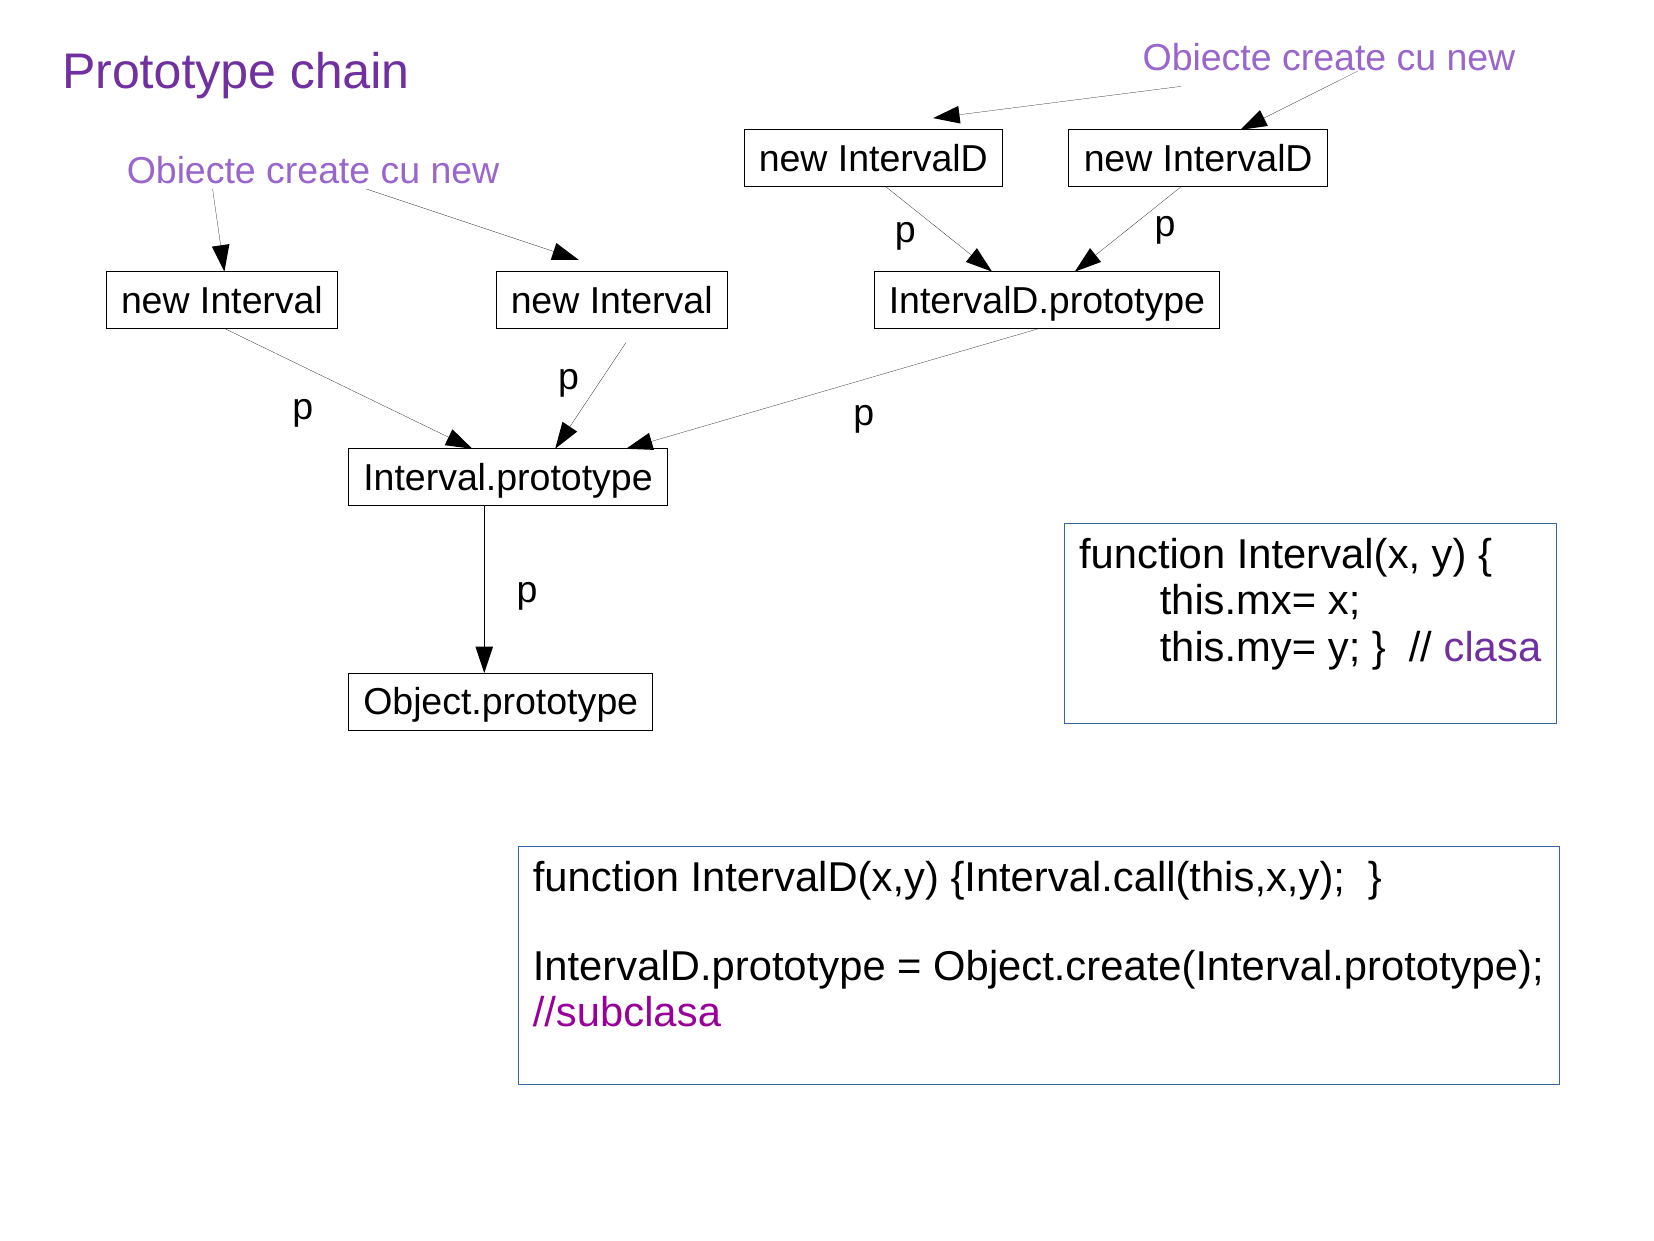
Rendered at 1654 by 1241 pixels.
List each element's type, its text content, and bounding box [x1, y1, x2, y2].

text_box p [1139, 194, 1191, 252]
text_box IntervalD.prototype [874, 271, 1220, 329]
text_box function IntervalD(x,y) {Interval.call(this,x,y); } IntervalD.prototype = Object.create(Interval.prototype); //subclasa [518, 846, 1560, 1085]
text_box p [879, 200, 931, 258]
text_box new IntervalD [744, 129, 1003, 187]
text_box new Interval [106, 271, 338, 329]
text_box Object.prototype [348, 673, 653, 731]
text_box p [838, 383, 890, 441]
text_box Interval.prototype [348, 448, 668, 506]
text_box Obiecte create cu new [1127, 29, 1531, 87]
text_box new Interval [496, 271, 728, 329]
text_box function Interval(x, y) { this.mx= x; this.my= y; } // clasa [1064, 523, 1557, 724]
text_box Prototype chain [47, 35, 425, 107]
text_box Obiecte create cu new [112, 141, 515, 199]
text_box p [501, 561, 553, 618]
text_box p [277, 377, 328, 435]
text_box new IntervalD [1068, 129, 1328, 187]
text_box p [543, 348, 594, 406]
